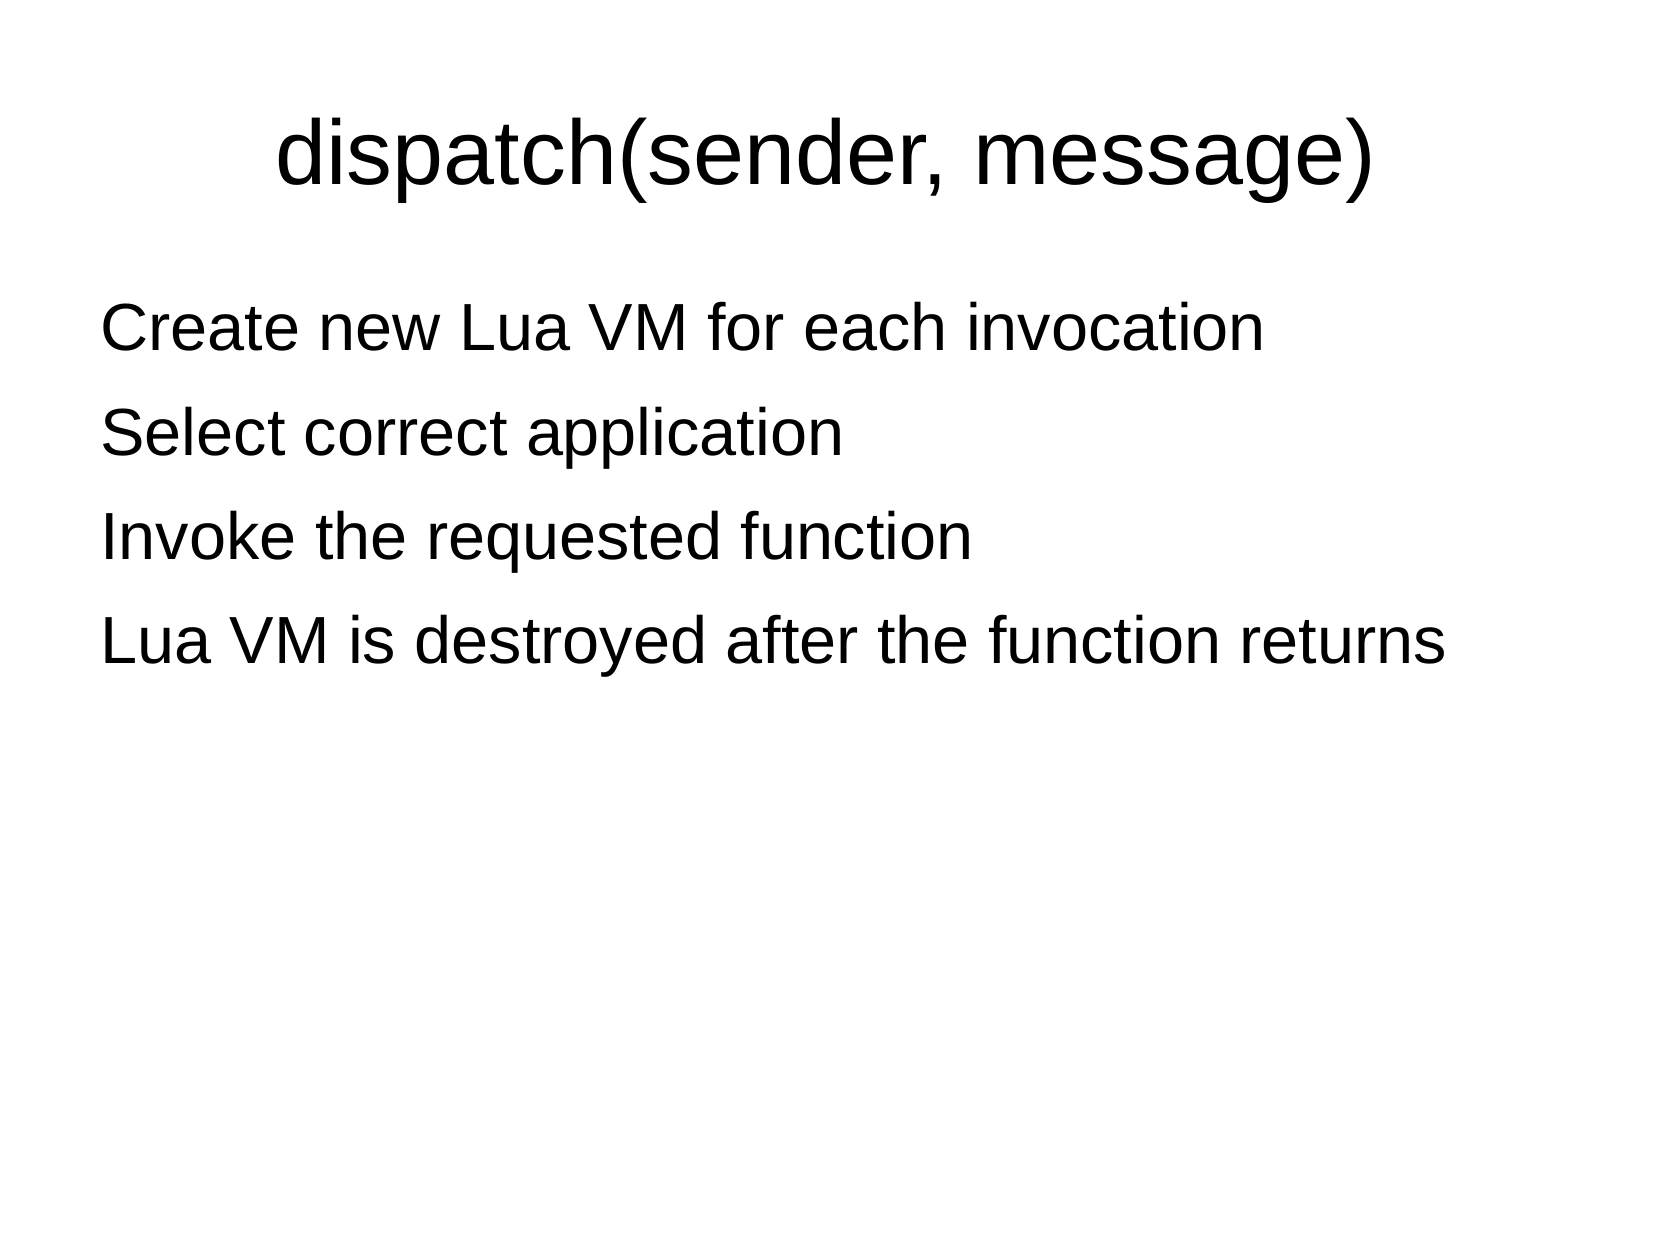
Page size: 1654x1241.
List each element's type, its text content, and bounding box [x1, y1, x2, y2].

title dispatch(sender, message) [82, 49, 1571, 257]
list Create new Lua VM for each invocation Select correct application Invoke the requested function Lua VM is destroyed after the function returns [82, 290, 1571, 1094]
